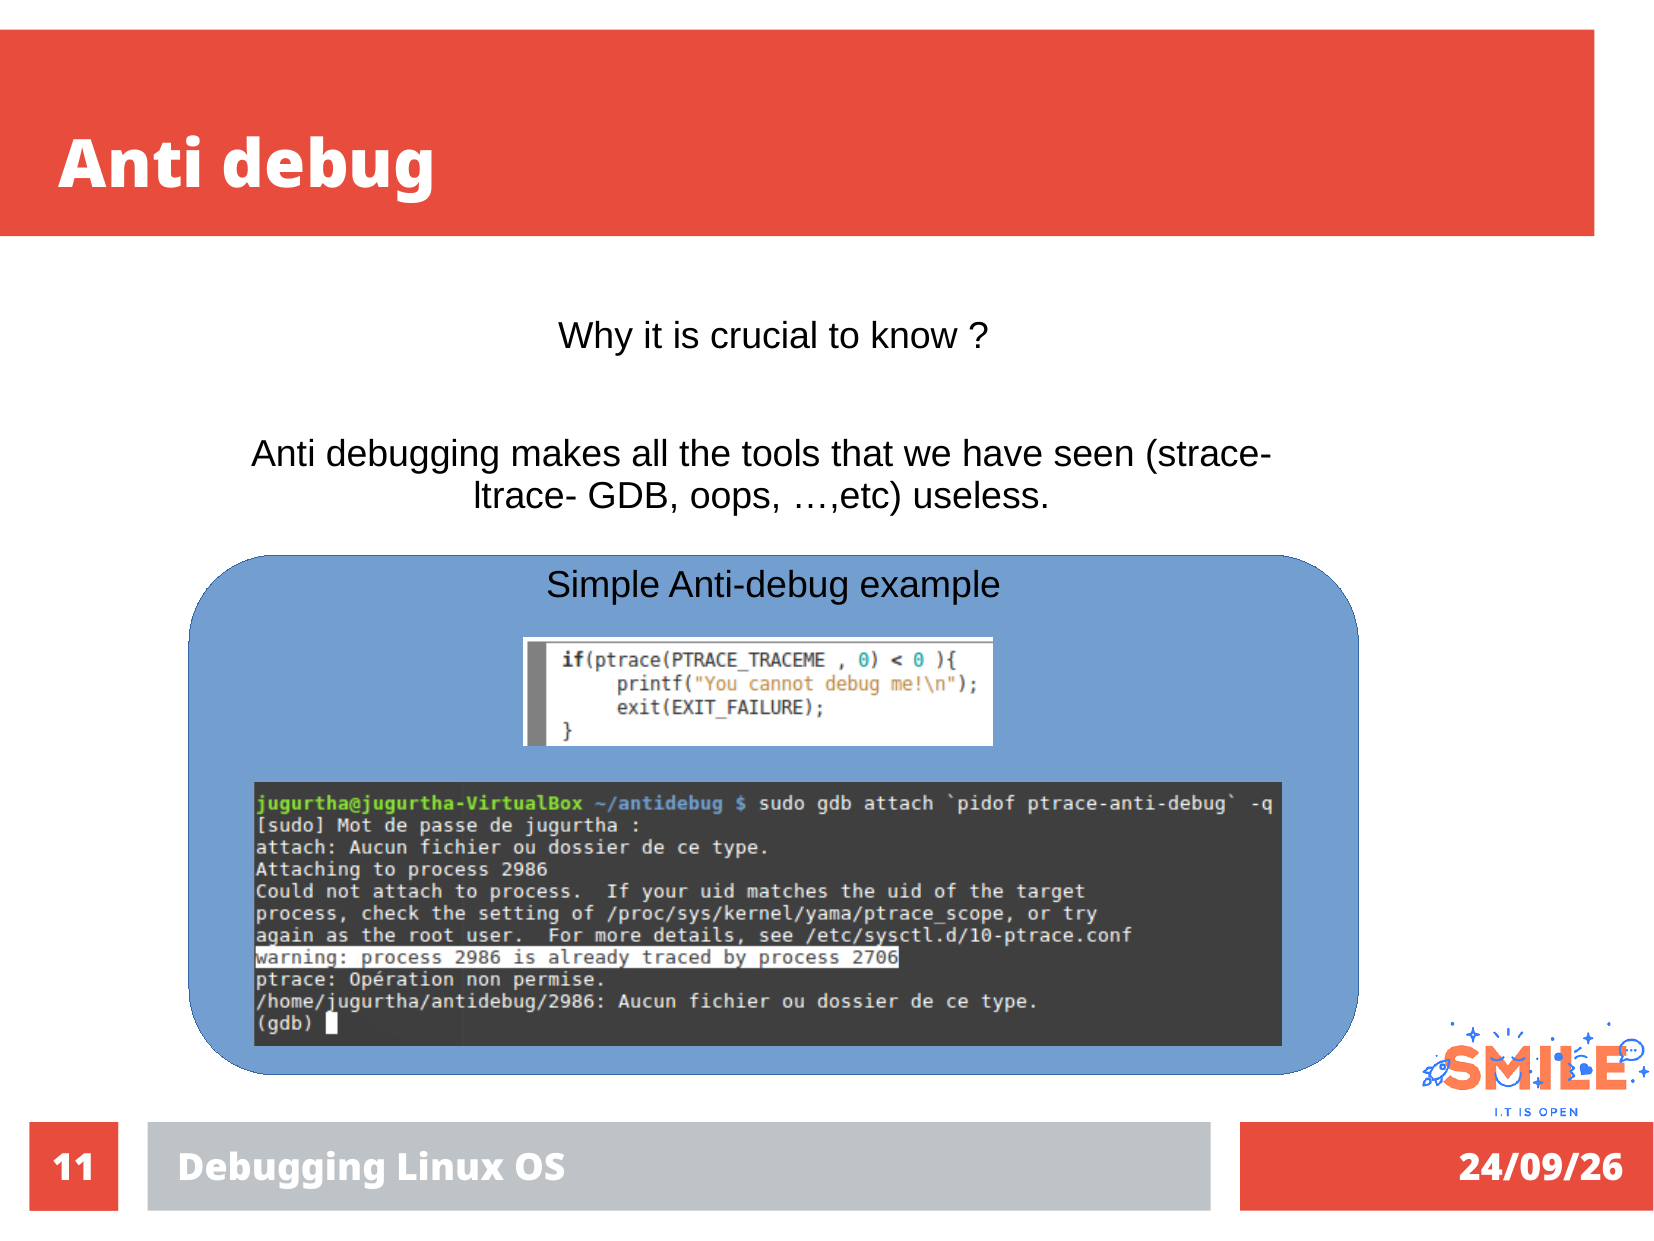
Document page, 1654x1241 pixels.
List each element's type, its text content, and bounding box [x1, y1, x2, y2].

picture [523, 637, 993, 746]
text_box Anti debugging makes all the tools that we have seen (strace- ltrace- GDB, oops, …,etc) useless. [212, 425, 1312, 524]
text_box Why it is crucial to know ? [354, 307, 1193, 364]
title Anti debug [59, 59, 1595, 207]
picture [1417, 1019, 1653, 1123]
picture [253, 782, 1282, 1046]
text_box Simple Anti-debug example [188, 555, 1359, 1075]
